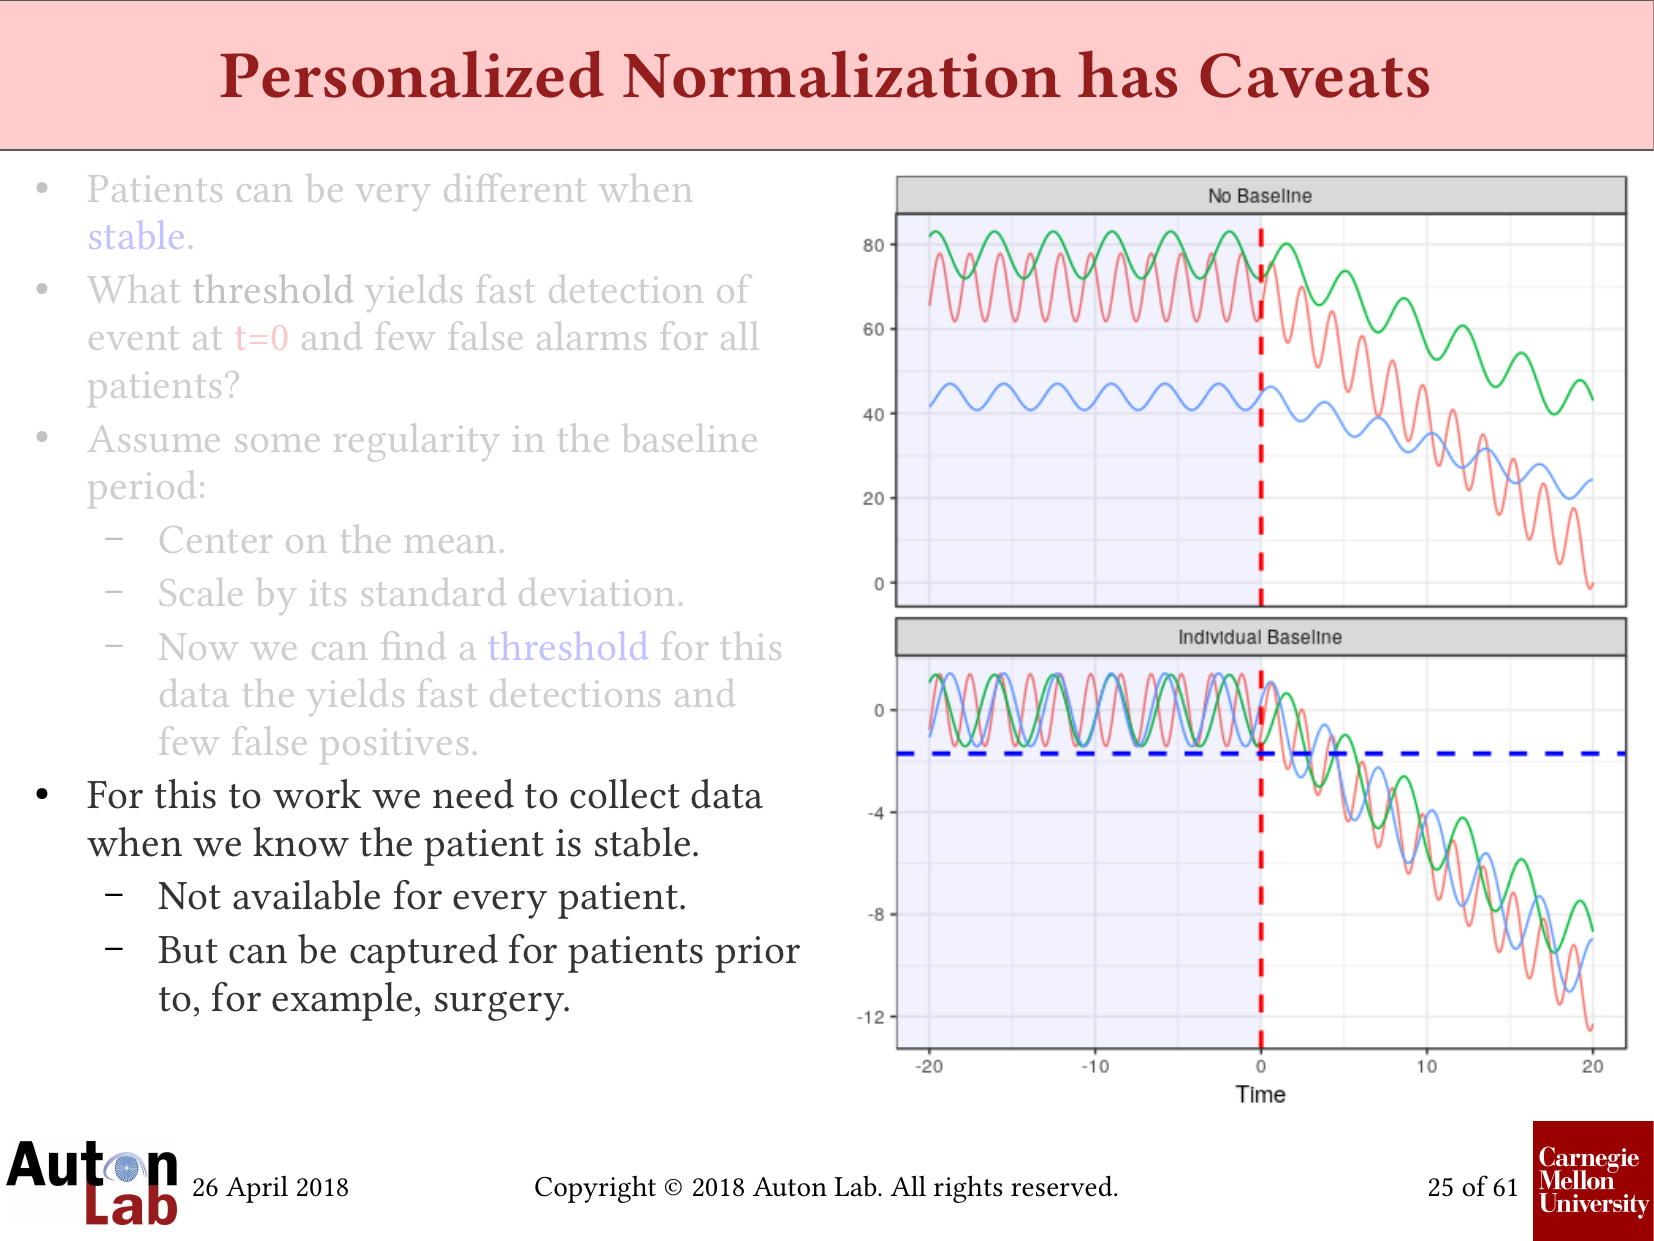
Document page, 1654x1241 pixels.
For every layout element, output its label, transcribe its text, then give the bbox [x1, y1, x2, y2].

picture [6, 1141, 177, 1225]
picture [1533, 1121, 1654, 1241]
picture [846, 165, 1638, 1114]
text_box [16, 165, 808, 766]
list Patients can be very different when stable. What threshold yields fast detection of event at t=0 and few false alarms for all patients? Assume some regularity in the baseline period: Center on the mean. Scale by its standard deviation. Now we can find a threshold for this data the yields fast detections and few false positives. For this to work we need to collect data when we know the patient is stable. Not available for every patient. But can be captured for patients prior to, for example, surgery. [16, 766, 808, 1115]
title Personalized Normalization has Caveats [14, 2, 1640, 151]
